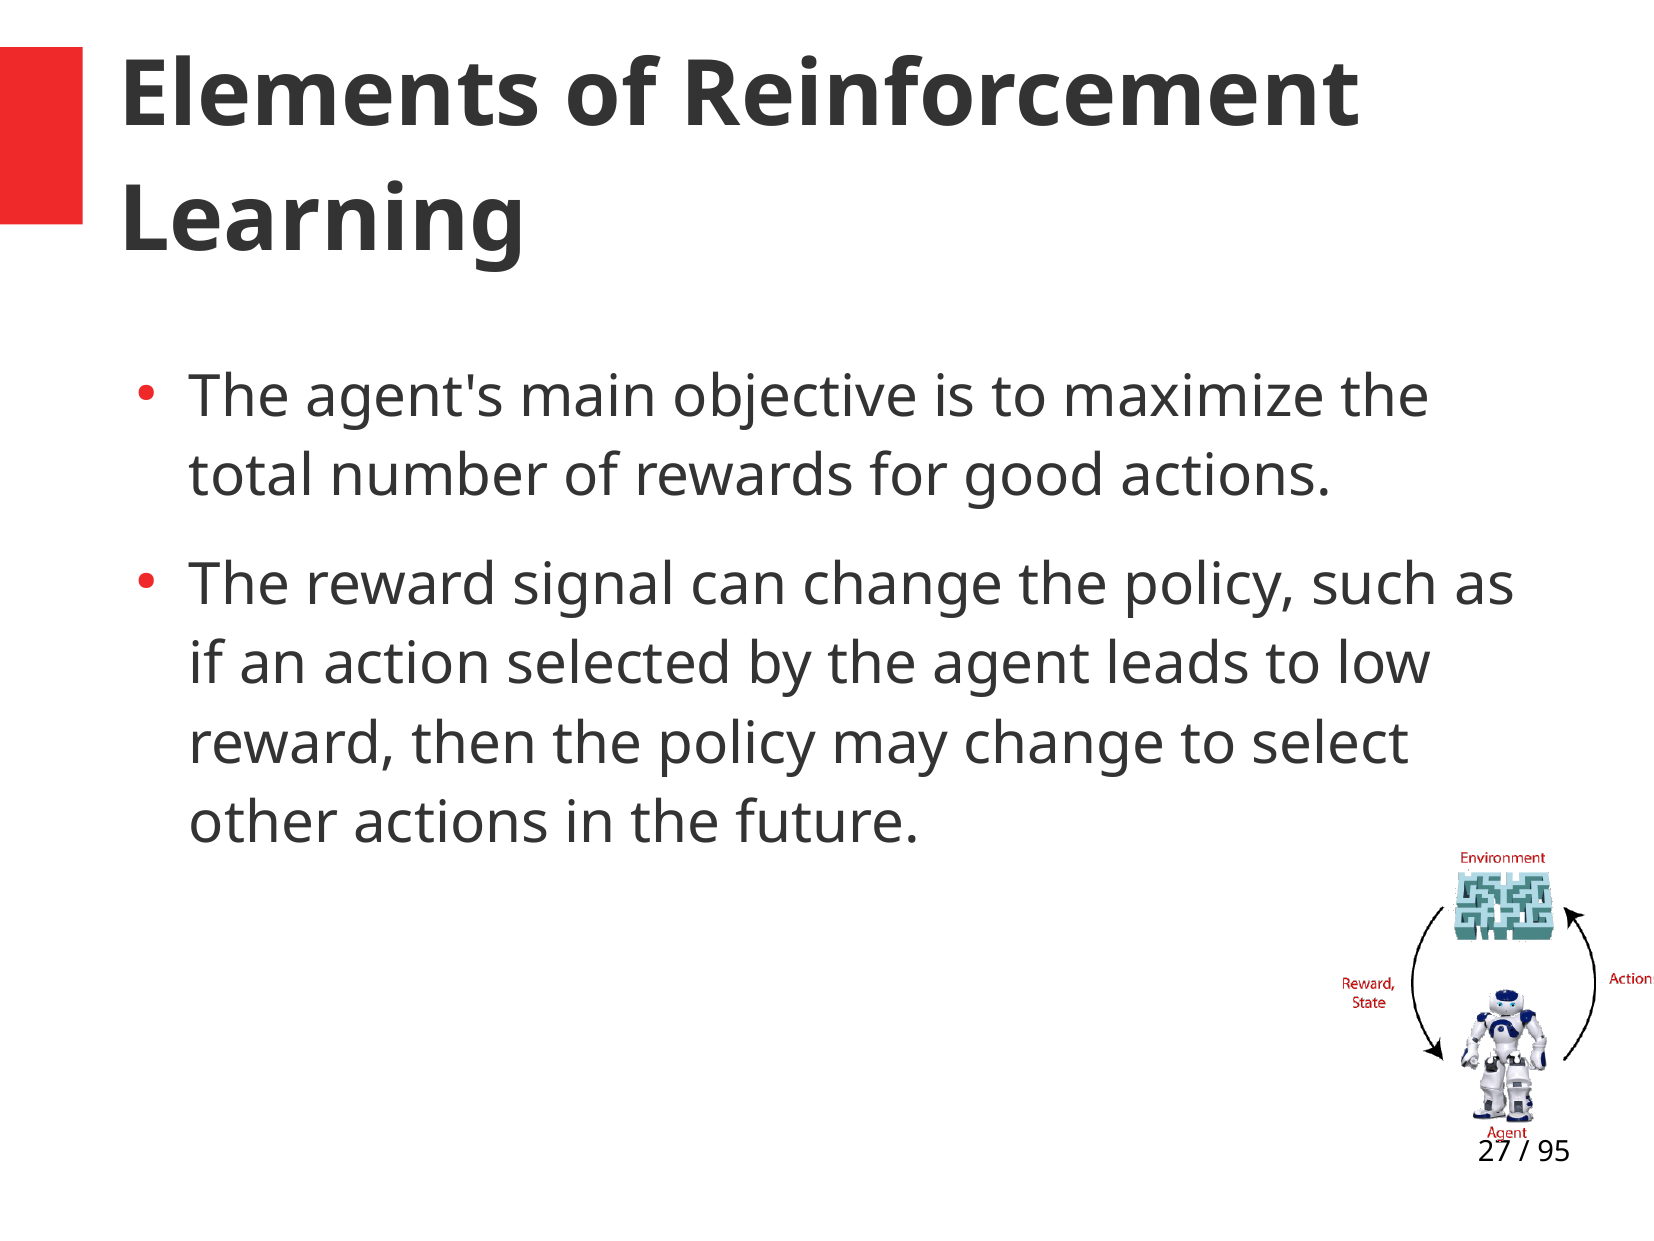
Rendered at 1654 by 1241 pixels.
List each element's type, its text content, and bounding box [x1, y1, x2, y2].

picture [1334, 847, 1654, 1146]
list The agent's main objective is to maximize the total number of rewards for good actions. The reward signal can change the policy, such as if an action selected by the agent leads to low reward, then the policy may change to select other actions in the future. [118, 354, 1536, 1074]
title Elements of Reinforcement Learning [118, 28, 1571, 278]
